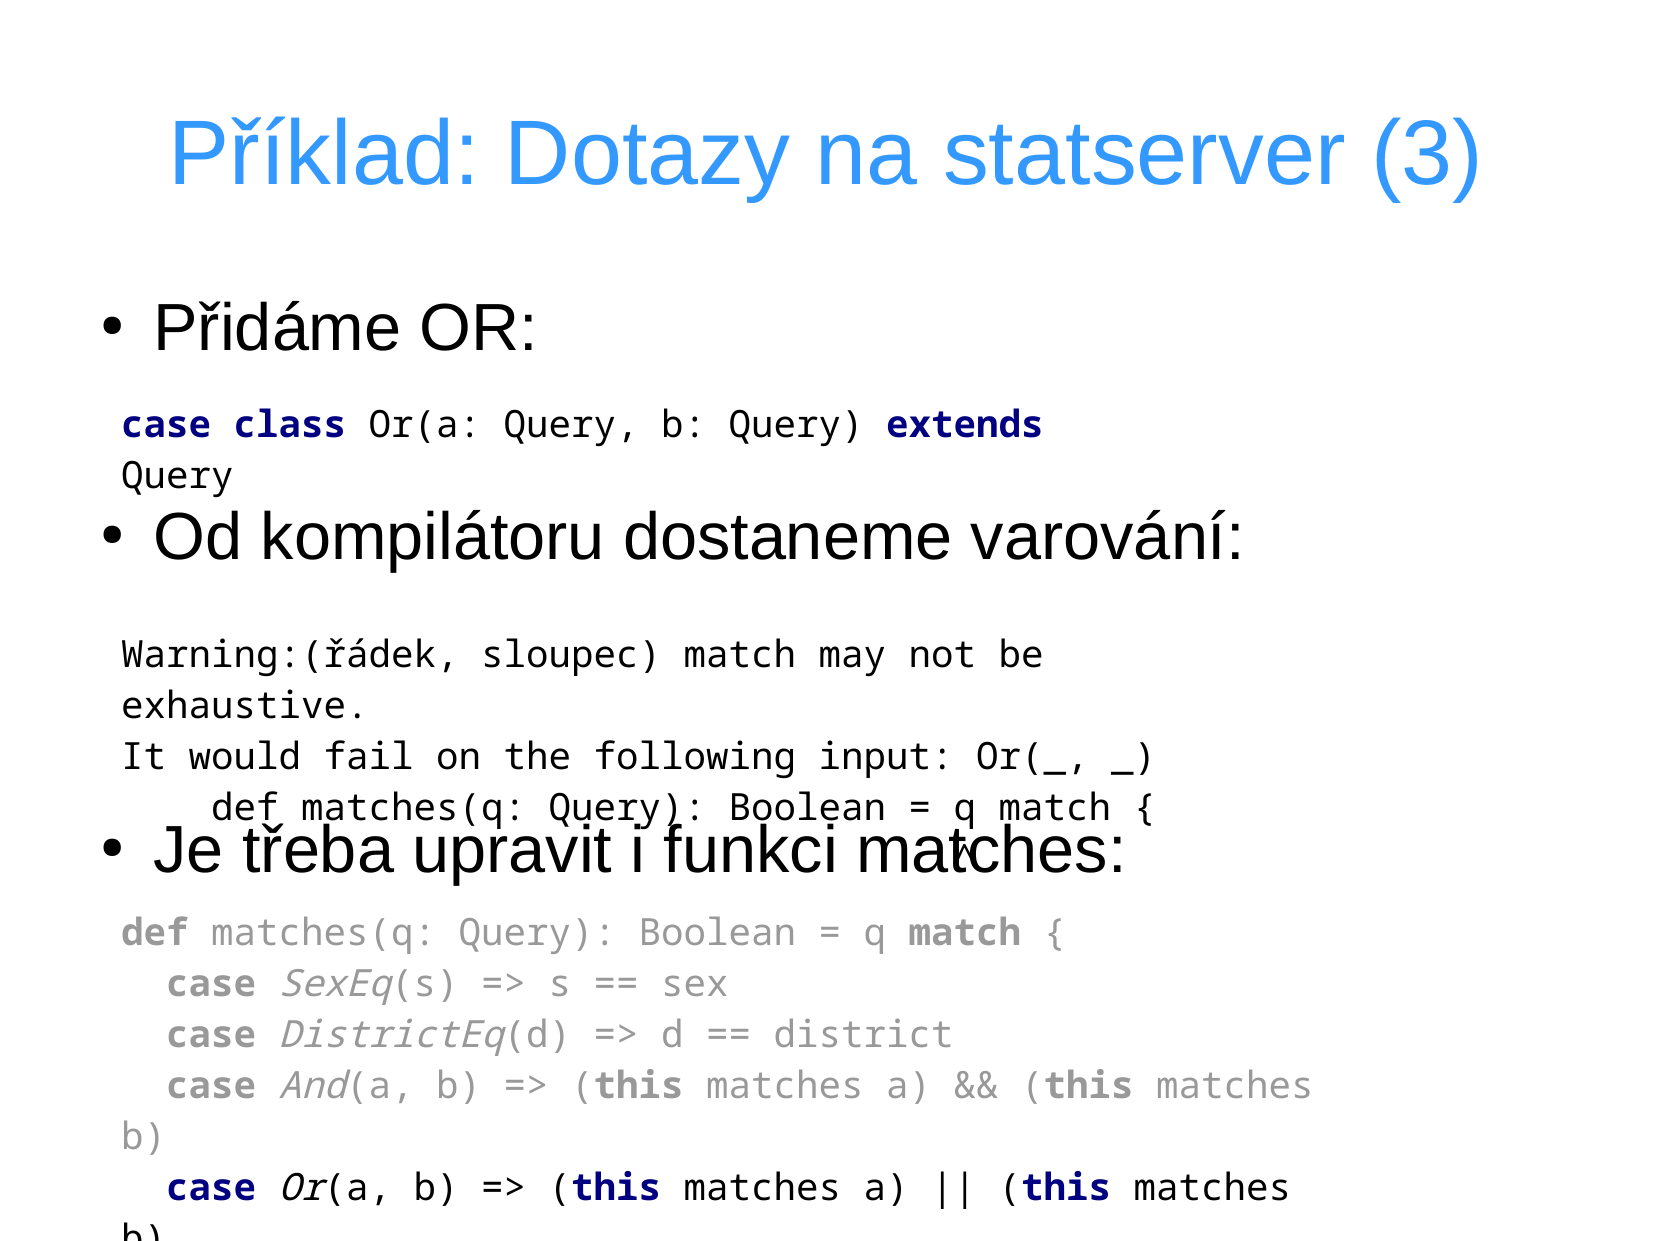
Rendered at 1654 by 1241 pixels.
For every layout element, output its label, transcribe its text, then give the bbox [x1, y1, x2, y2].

list Přidáme OR: Od kompilátoru dostaneme varování: Je třeba upravit i funkci matches: [82, 290, 1571, 1010]
text_box case class Or(a: Query, b: Query) extends Query [106, 389, 1158, 473]
text_box def matches(q: Query): Boolean = q match { case SexEq(s) => s == sex case DistrictEq(d) => d == district case And(a, b) => (this matches a) && (this matches b) case Or(a, b) => (this matches a) || (this matches b) case Not(q) => !(this matches q) } [106, 897, 1371, 1229]
title Příklad: Dotazy na statserver (3) [82, 49, 1571, 257]
text_box Warning:(řádek, sloupec) match may not be exhaustive. It would fail on the following input: Or(_, _) def matches(q: Query): Boolean = q match { ^ [106, 620, 1229, 855]
